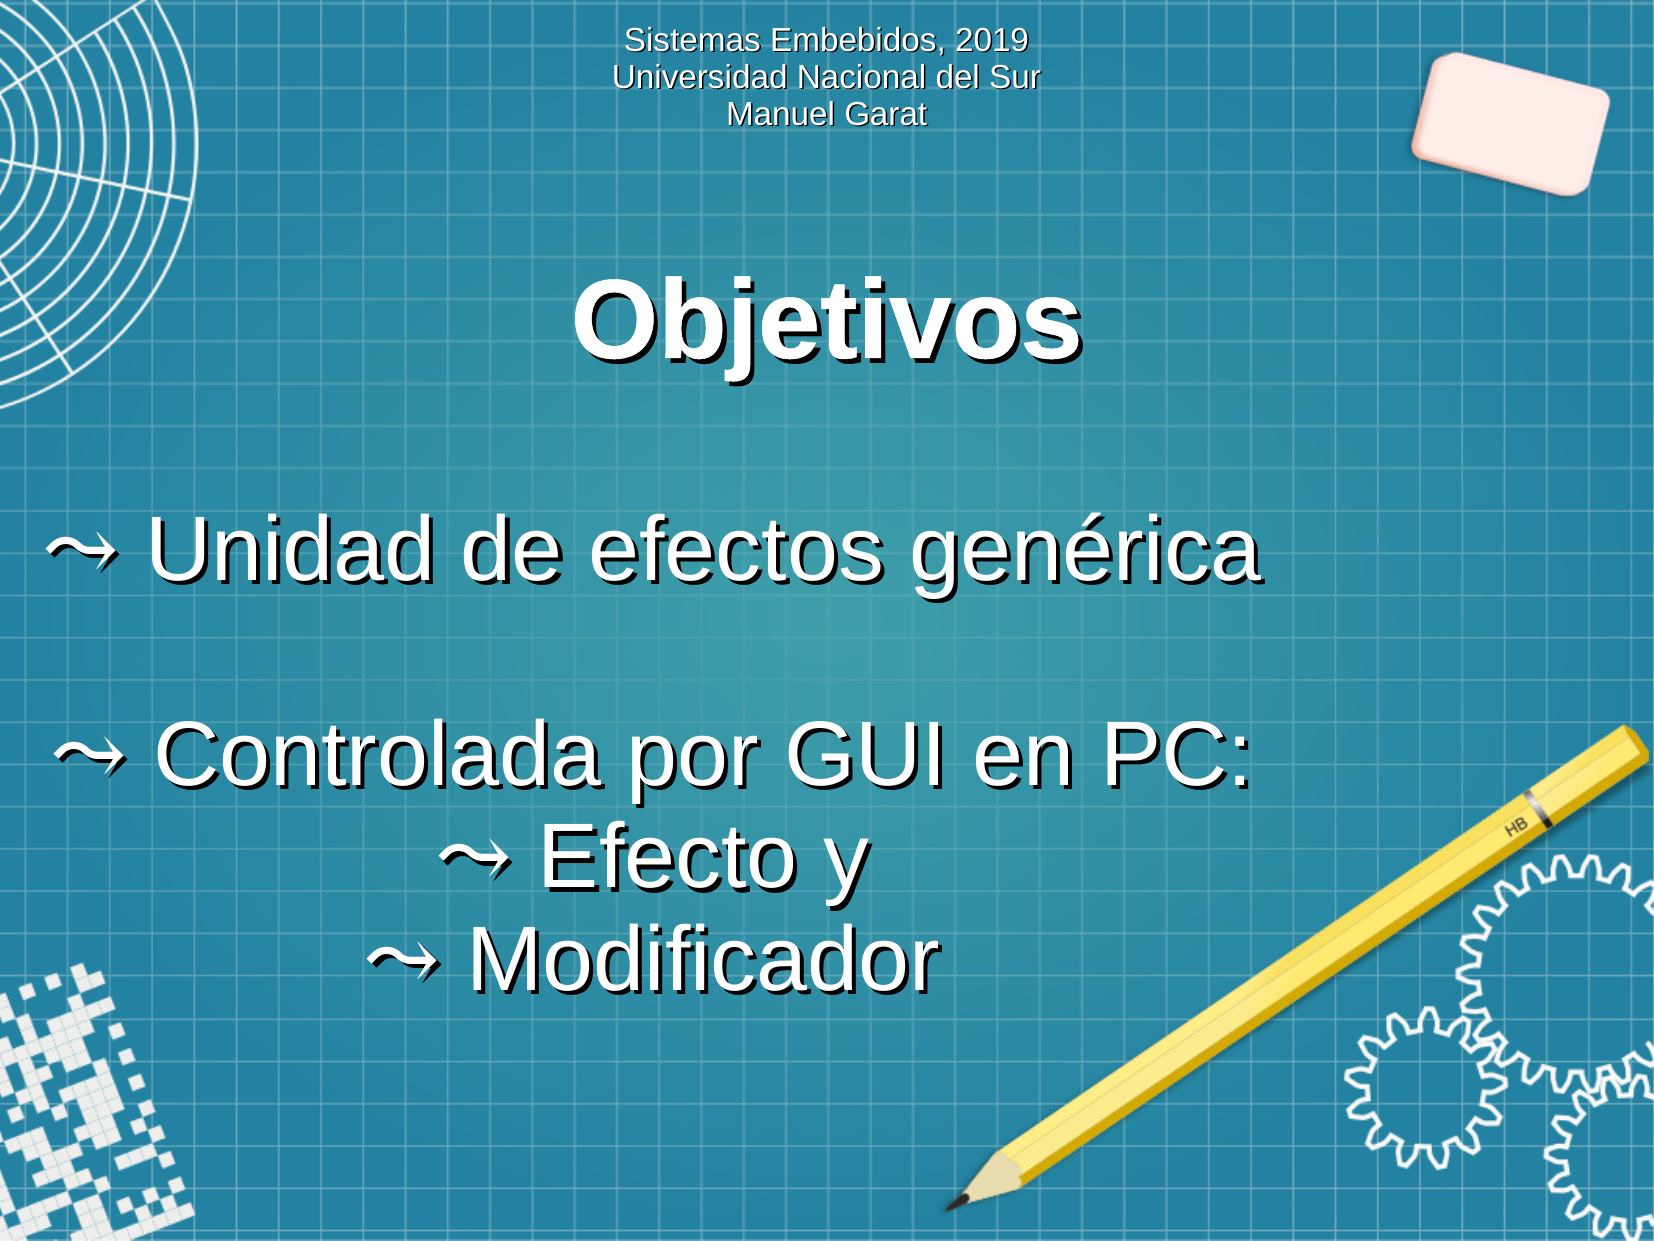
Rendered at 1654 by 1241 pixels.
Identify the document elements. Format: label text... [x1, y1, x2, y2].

title Objetivos [82, 177, 1571, 461]
title ⤳ Unidad de efectos genérica ⤳ Controlada por GUI en PC: ⤳ Efecto y ⤳ Modificador [0, 497, 1306, 1216]
picture [0, 0, 1654, 1241]
text_box Sistemas Embebidos, 2019 Universidad Nacional del Sur Manuel Garat [600, 15, 1053, 139]
